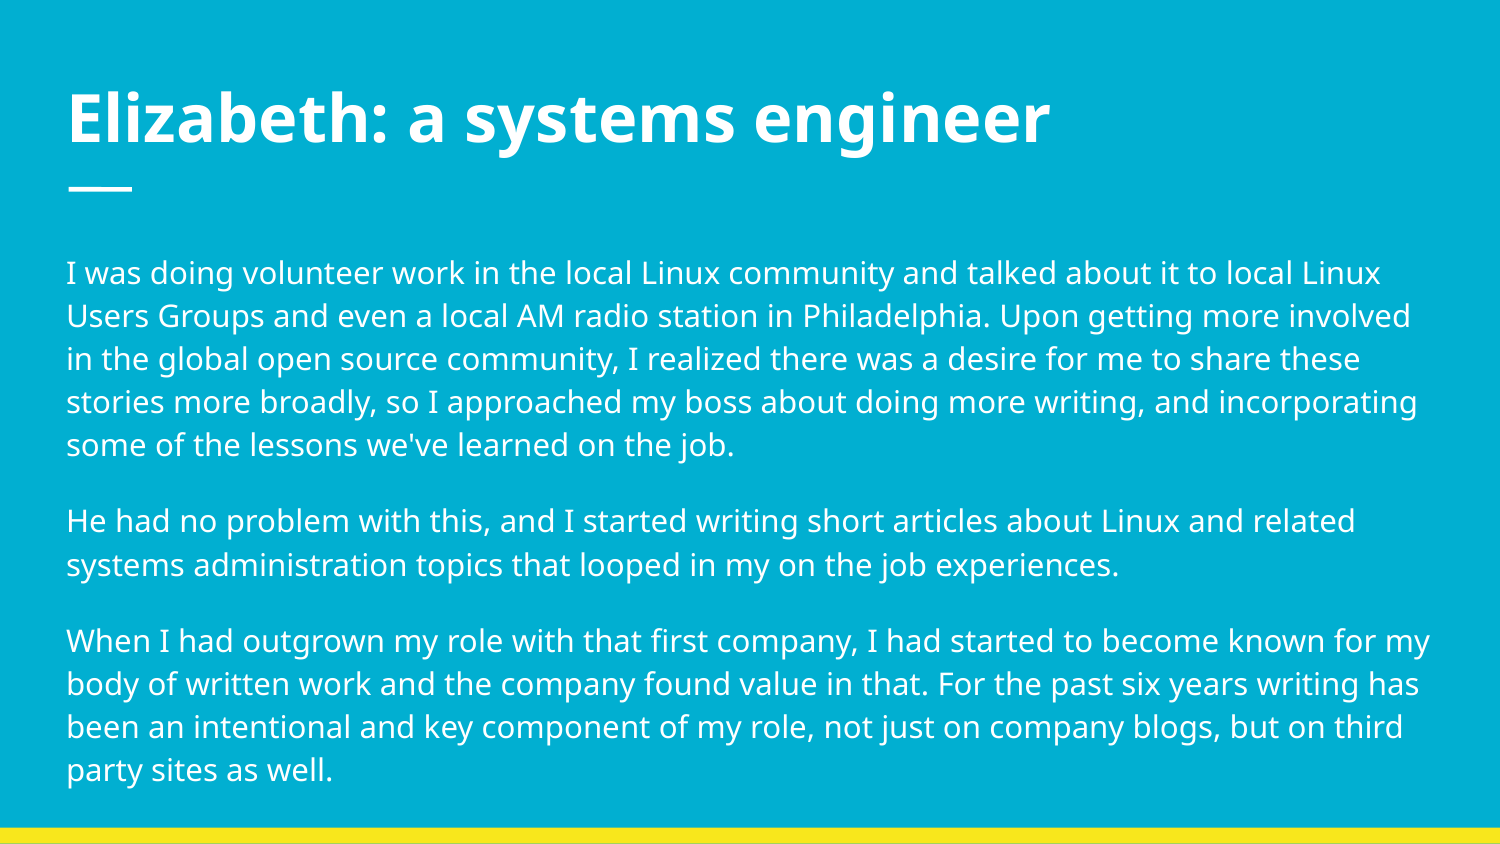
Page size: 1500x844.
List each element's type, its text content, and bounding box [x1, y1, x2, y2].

list I was doing volunteer work in the local Linux community and talked about it to local Linux Users Groups and even a local AM radio station in Philadelphia. Upon getting more involved in the global open source community, I realized there was a desire for me to share these stories more broadly, so I approached my boss about doing more writing, and incorporating some of the lessons we've learned on the job. He had no problem with this, and I started writing short articles about Linux and related systems administration topics that looped in my on the job experiences. When I had outgrown my role with that first company, I had started to become known for my body of written work and the company found value in that. For the past six years writing has been an intentional and key component of my role, not just on company blogs, but on third party sites as well. [51, 232, 1449, 750]
title Elizabeth: a systems engineer [51, 61, 1449, 167]
